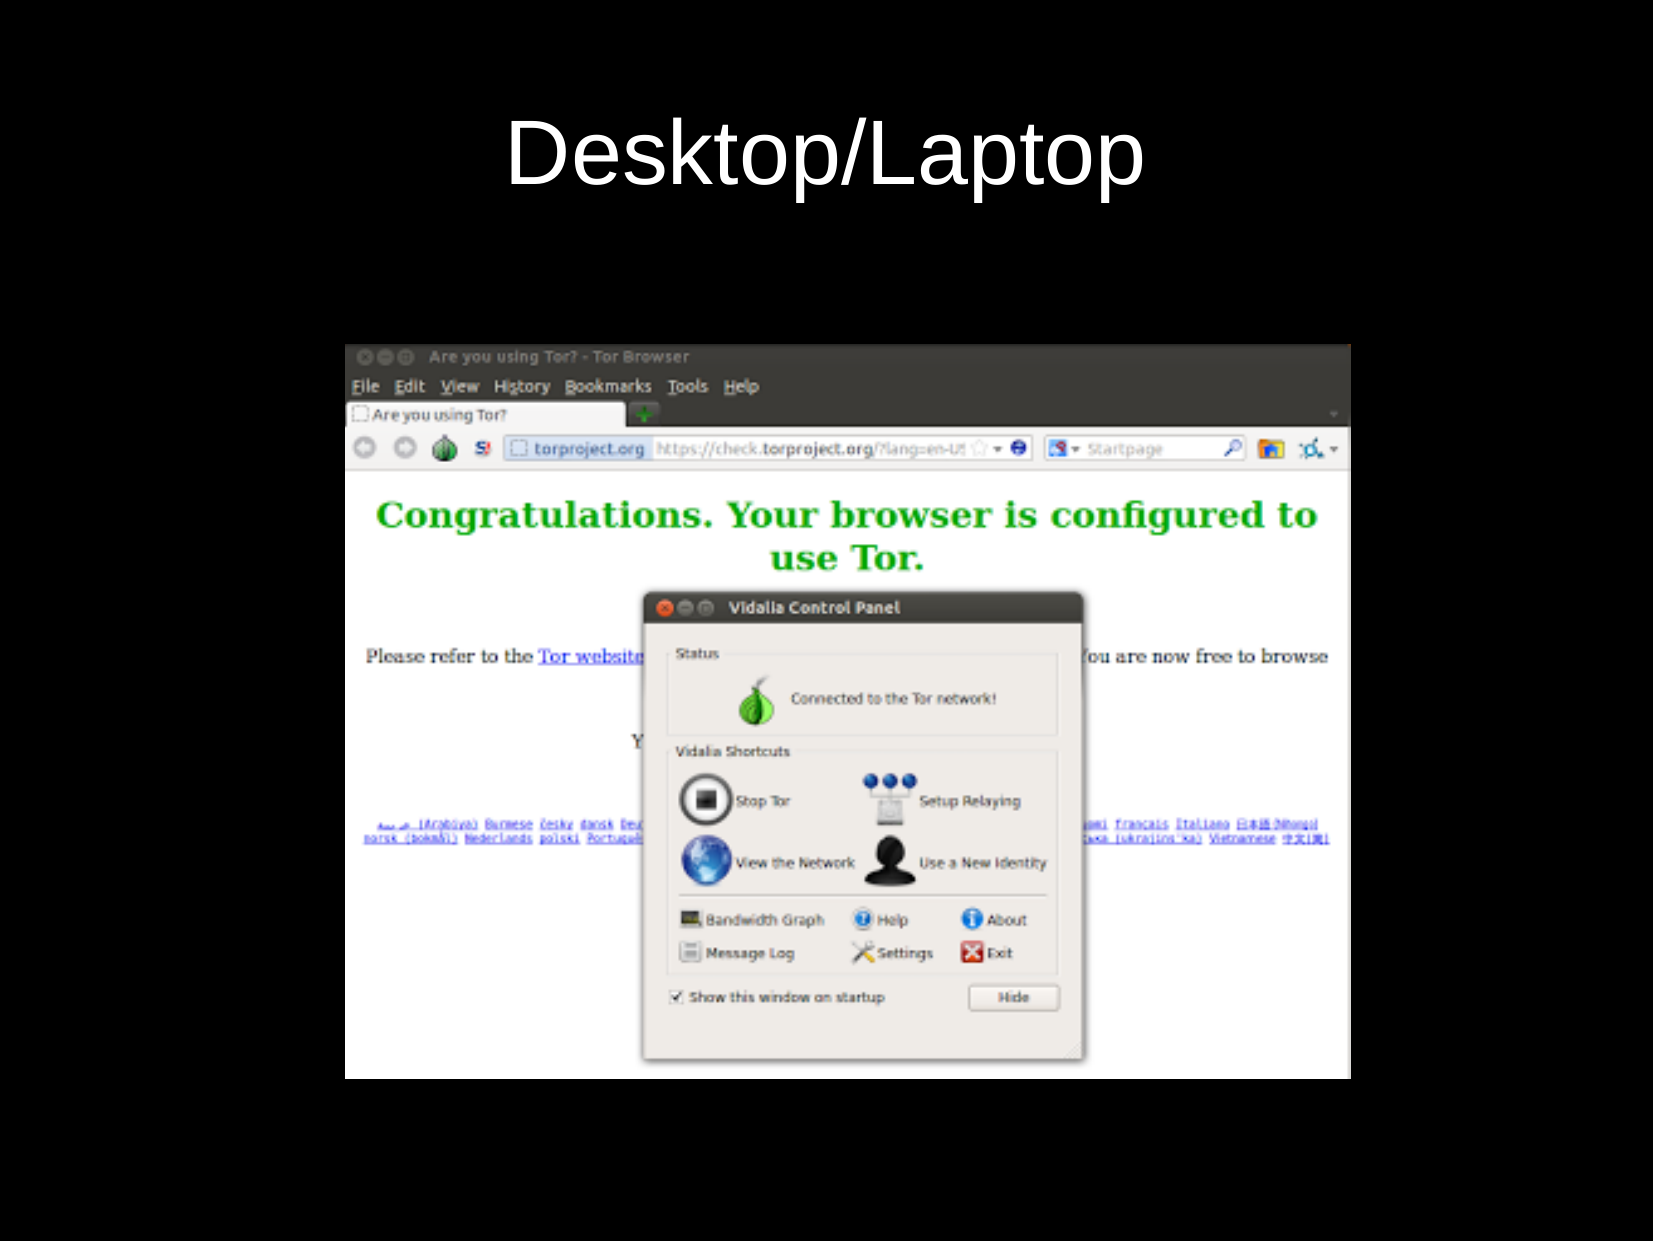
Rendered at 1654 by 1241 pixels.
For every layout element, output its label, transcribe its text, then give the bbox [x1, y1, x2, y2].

picture [345, 344, 1351, 1079]
title Desktop/Laptop [82, 49, 1571, 257]
